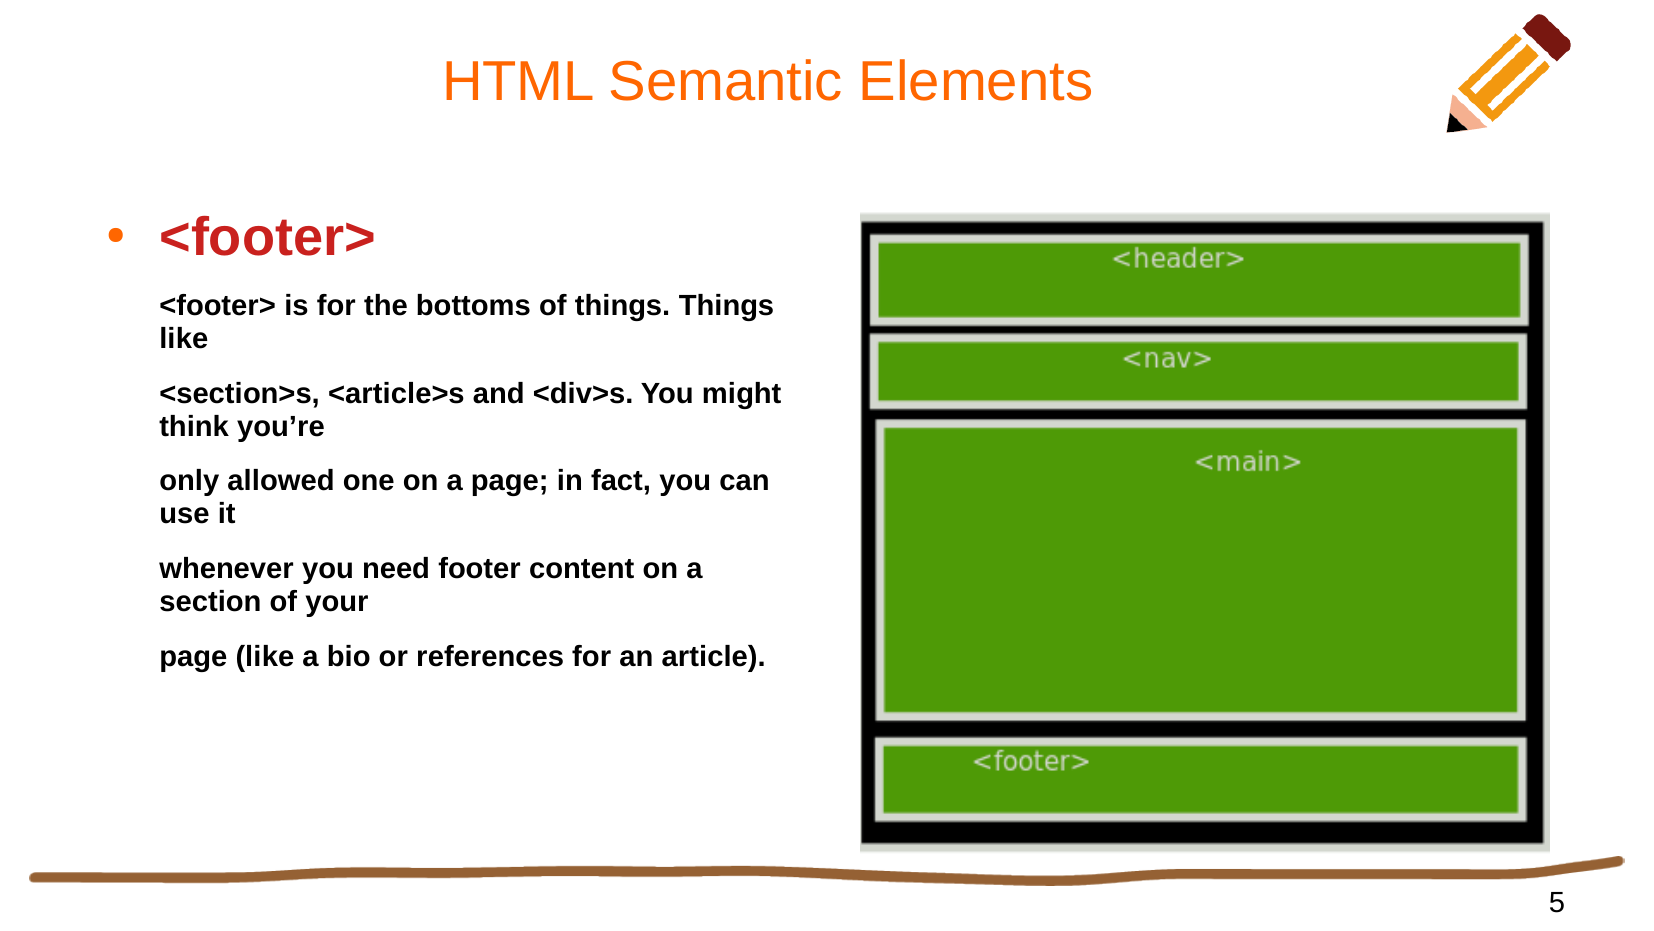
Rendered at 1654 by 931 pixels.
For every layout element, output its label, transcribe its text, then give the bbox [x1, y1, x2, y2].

picture [1446, 14, 1571, 133]
picture [29, 206, 1625, 886]
title HTML Semantic Elements [88, 29, 1447, 133]
list <footer> <footer> is for the bottoms of things. Things like <section>s, <article>s and <div>s. You might think you’re only allowed one on a page; in fact, you can use it whenever you need footer content on a section of your page (like a bio or references for an article). [88, 206, 809, 857]
